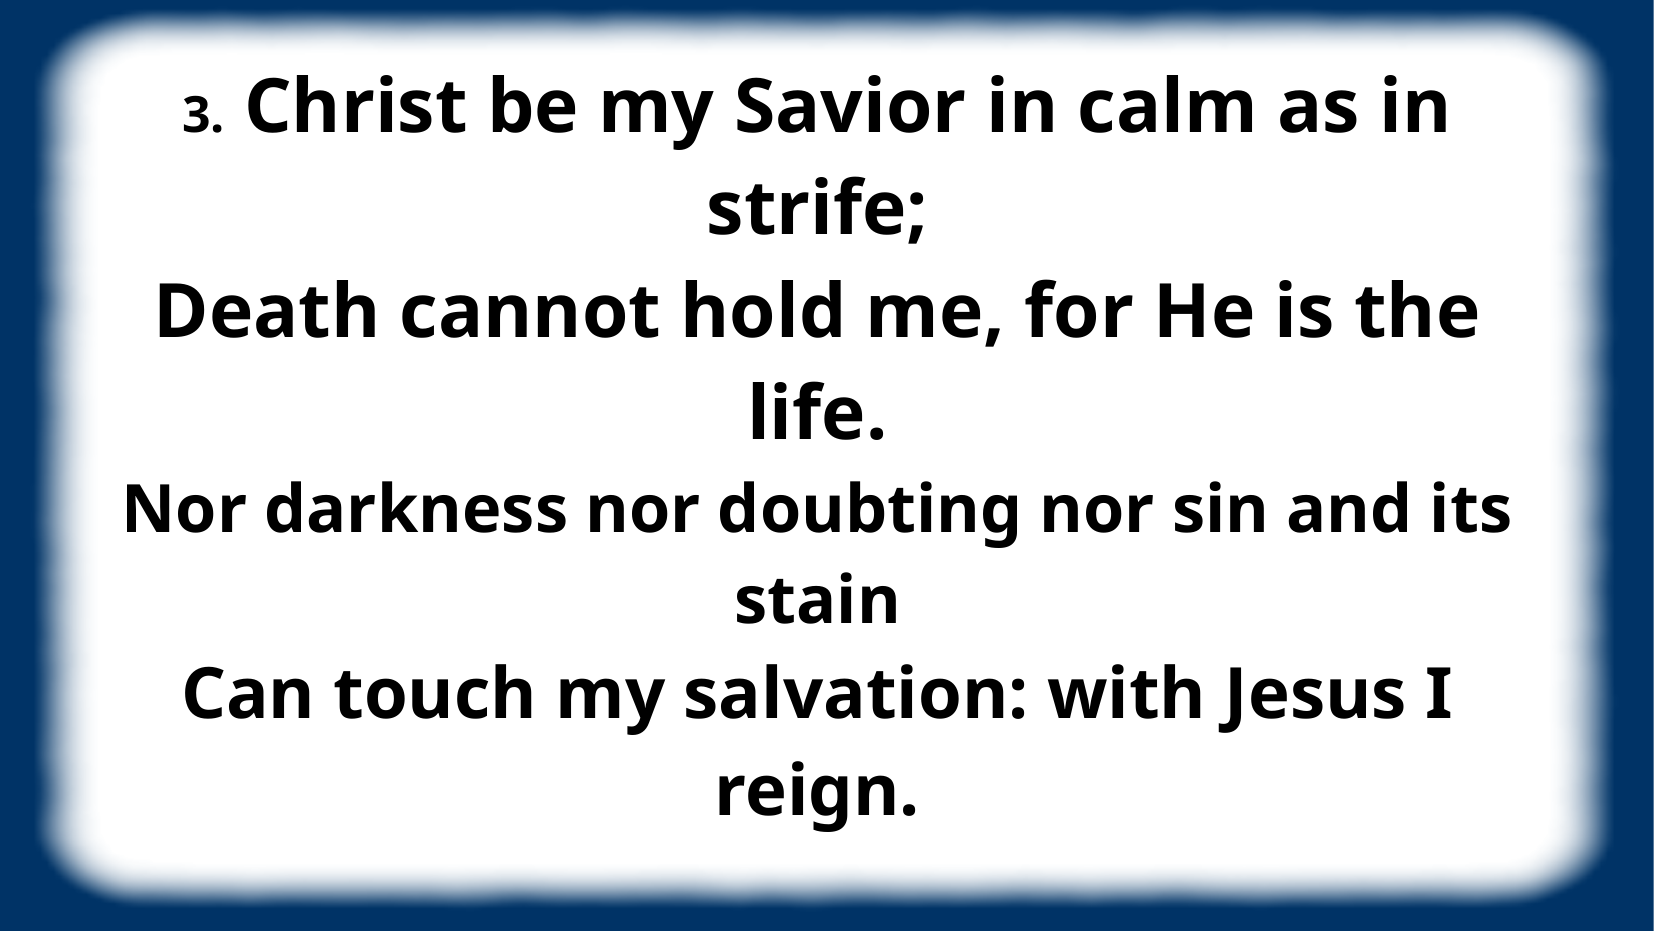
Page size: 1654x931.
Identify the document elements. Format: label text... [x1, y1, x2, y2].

picture [0, 0, 1654, 931]
text_box 3. Christ be my Savior in calm as in strife; Death cannot hold me, for He is the life. Nor darkness nor doubting nor sin and its stain Can touch my salvation: with Jesus I reign. © 1964, renewed 1992 Hope Publishing Co. Used by permission: LSB Hymn License .NET, no. 100011038. [60, 45, 1576, 874]
